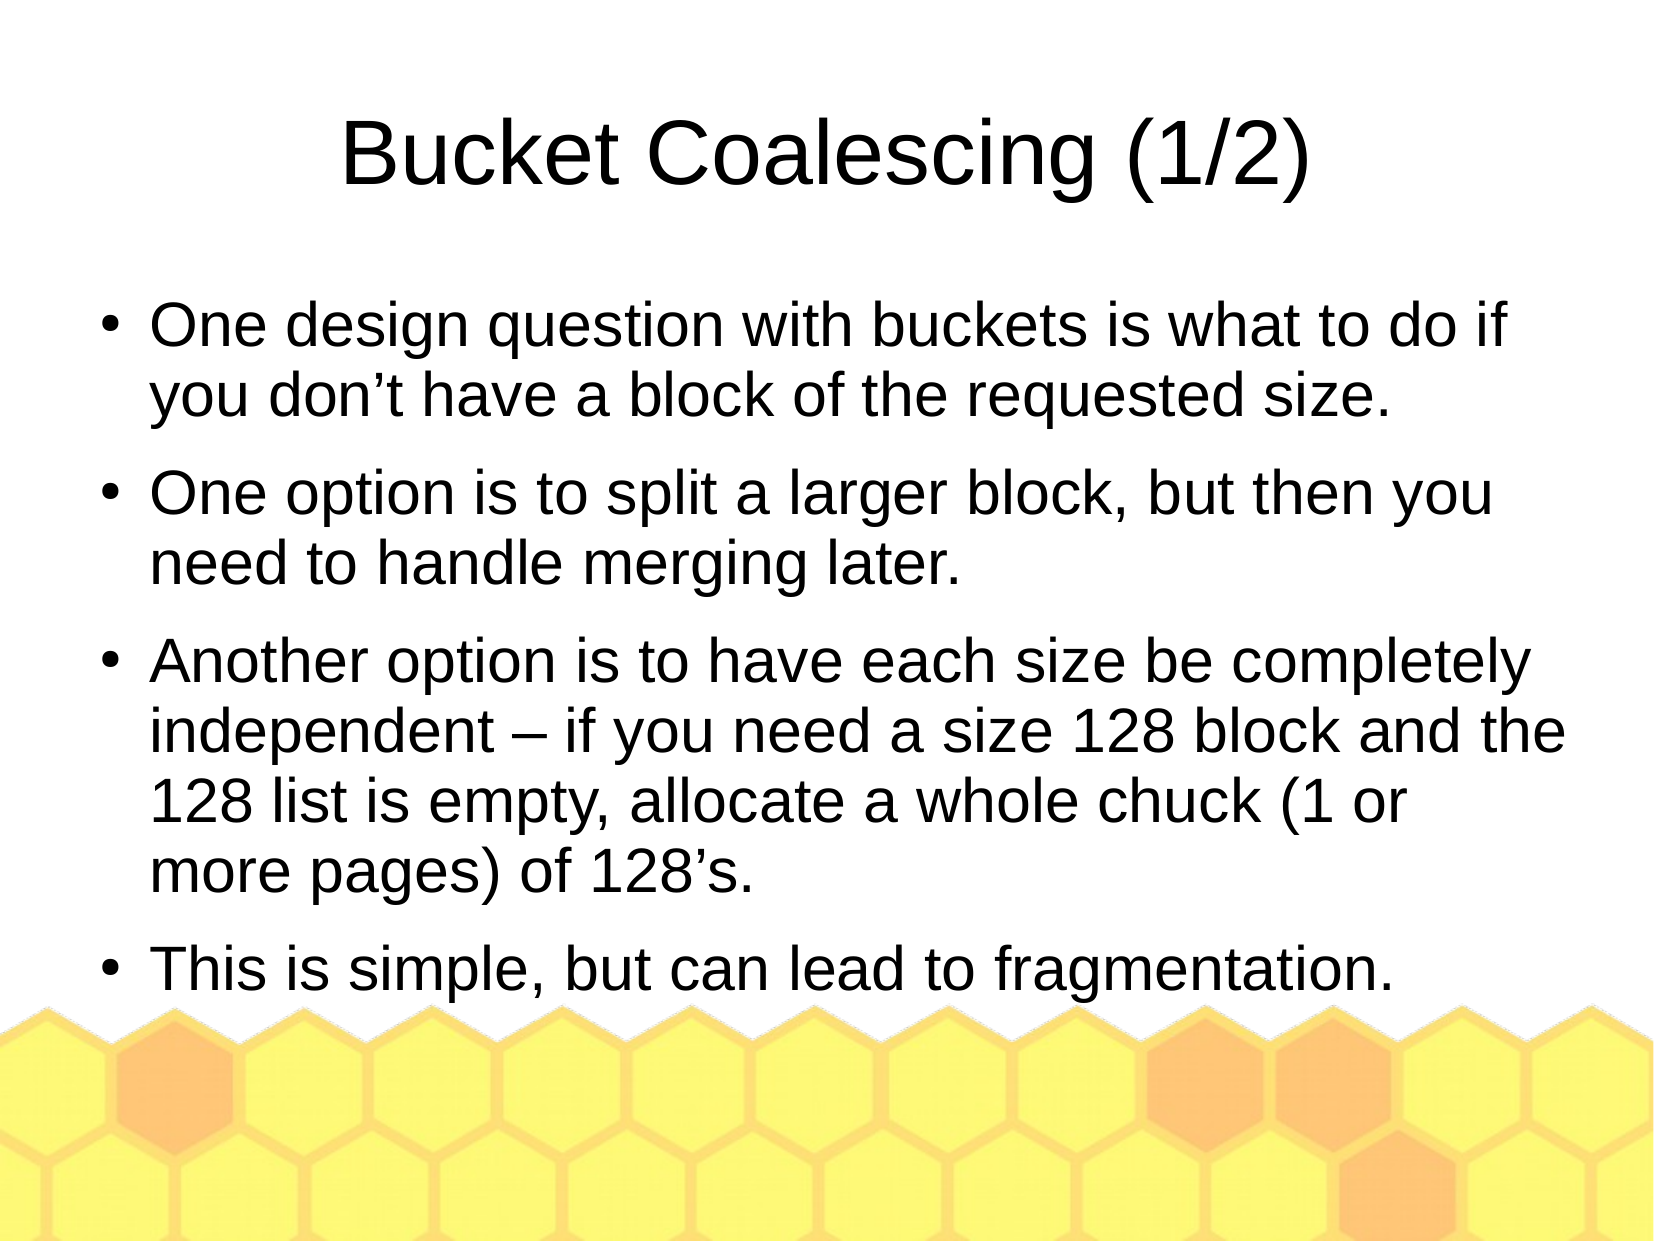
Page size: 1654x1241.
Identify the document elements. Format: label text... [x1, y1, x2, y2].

title Bucket Coalescing (1/2) [82, 49, 1571, 257]
list One design question with buckets is what to do if you don’t have a block of the requested size. One option is to split a larger block, but then you need to handle merging later. Another option is to have each size be completely independent – if you need a size 128 block and the 128 list is empty, allocate a whole chuck (1 or more pages) of 128’s. This is simple, but can lead to fragmentation. [82, 290, 1571, 1010]
picture [0, 1001, 1654, 1241]
